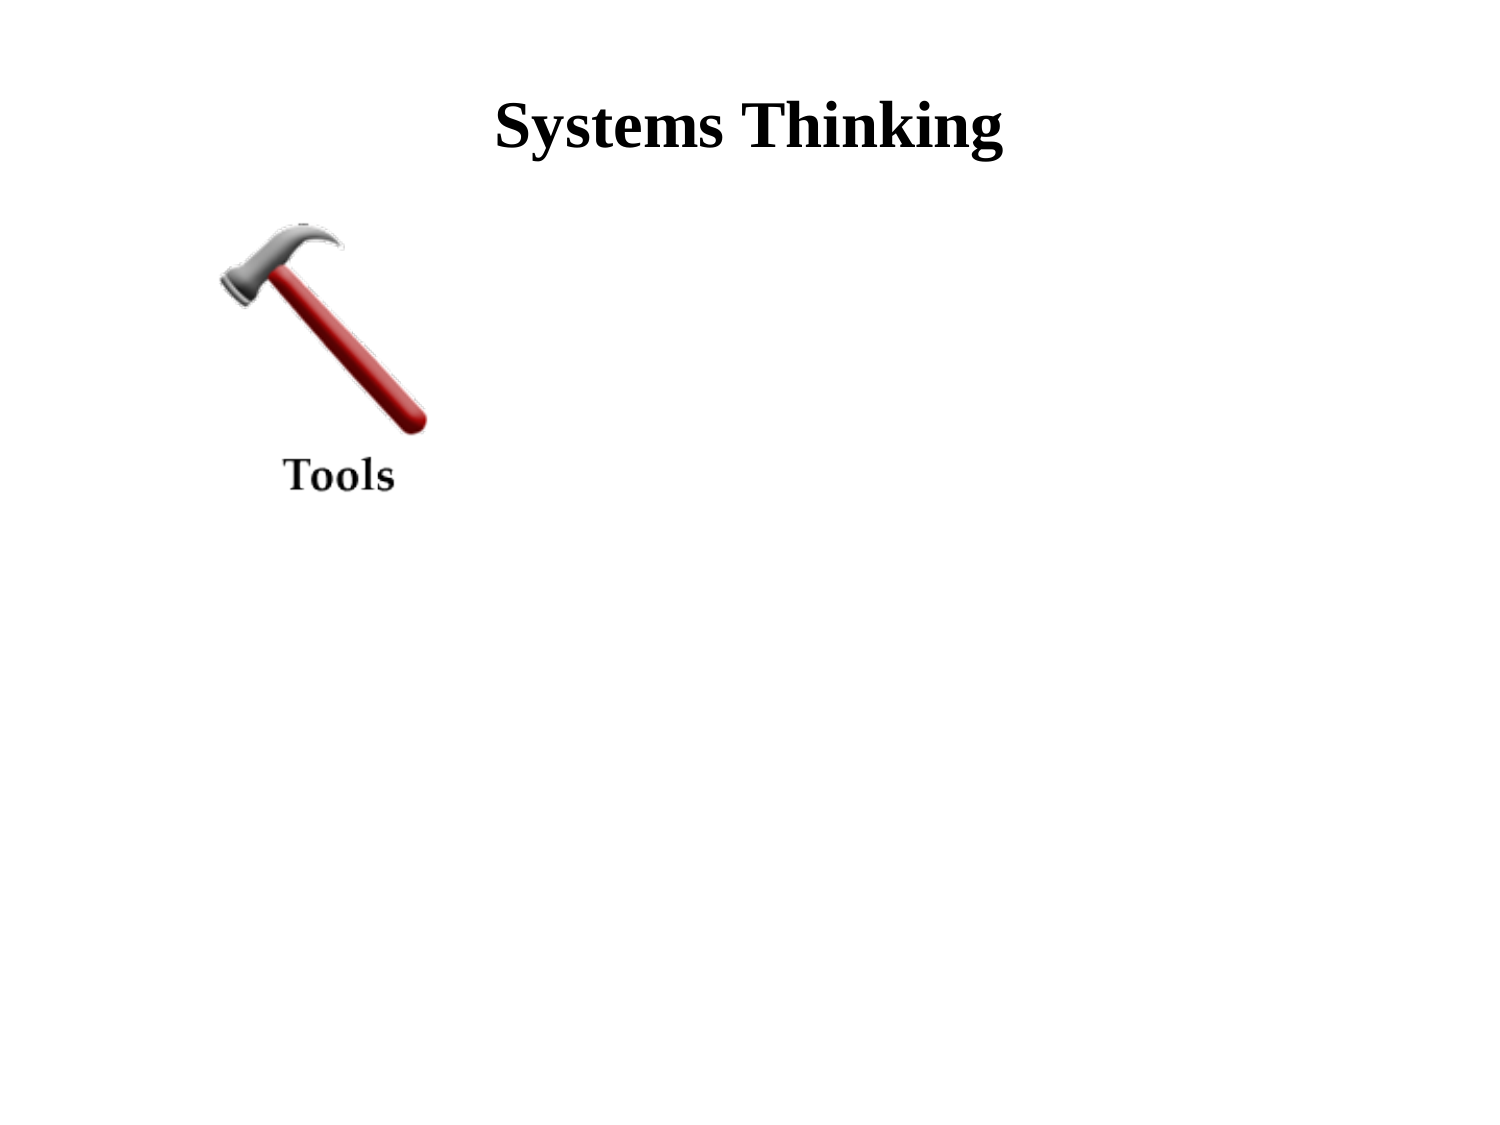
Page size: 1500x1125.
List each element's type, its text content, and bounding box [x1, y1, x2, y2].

picture [132, 184, 1383, 1018]
title Systems Thinking [112, 35, 1387, 223]
